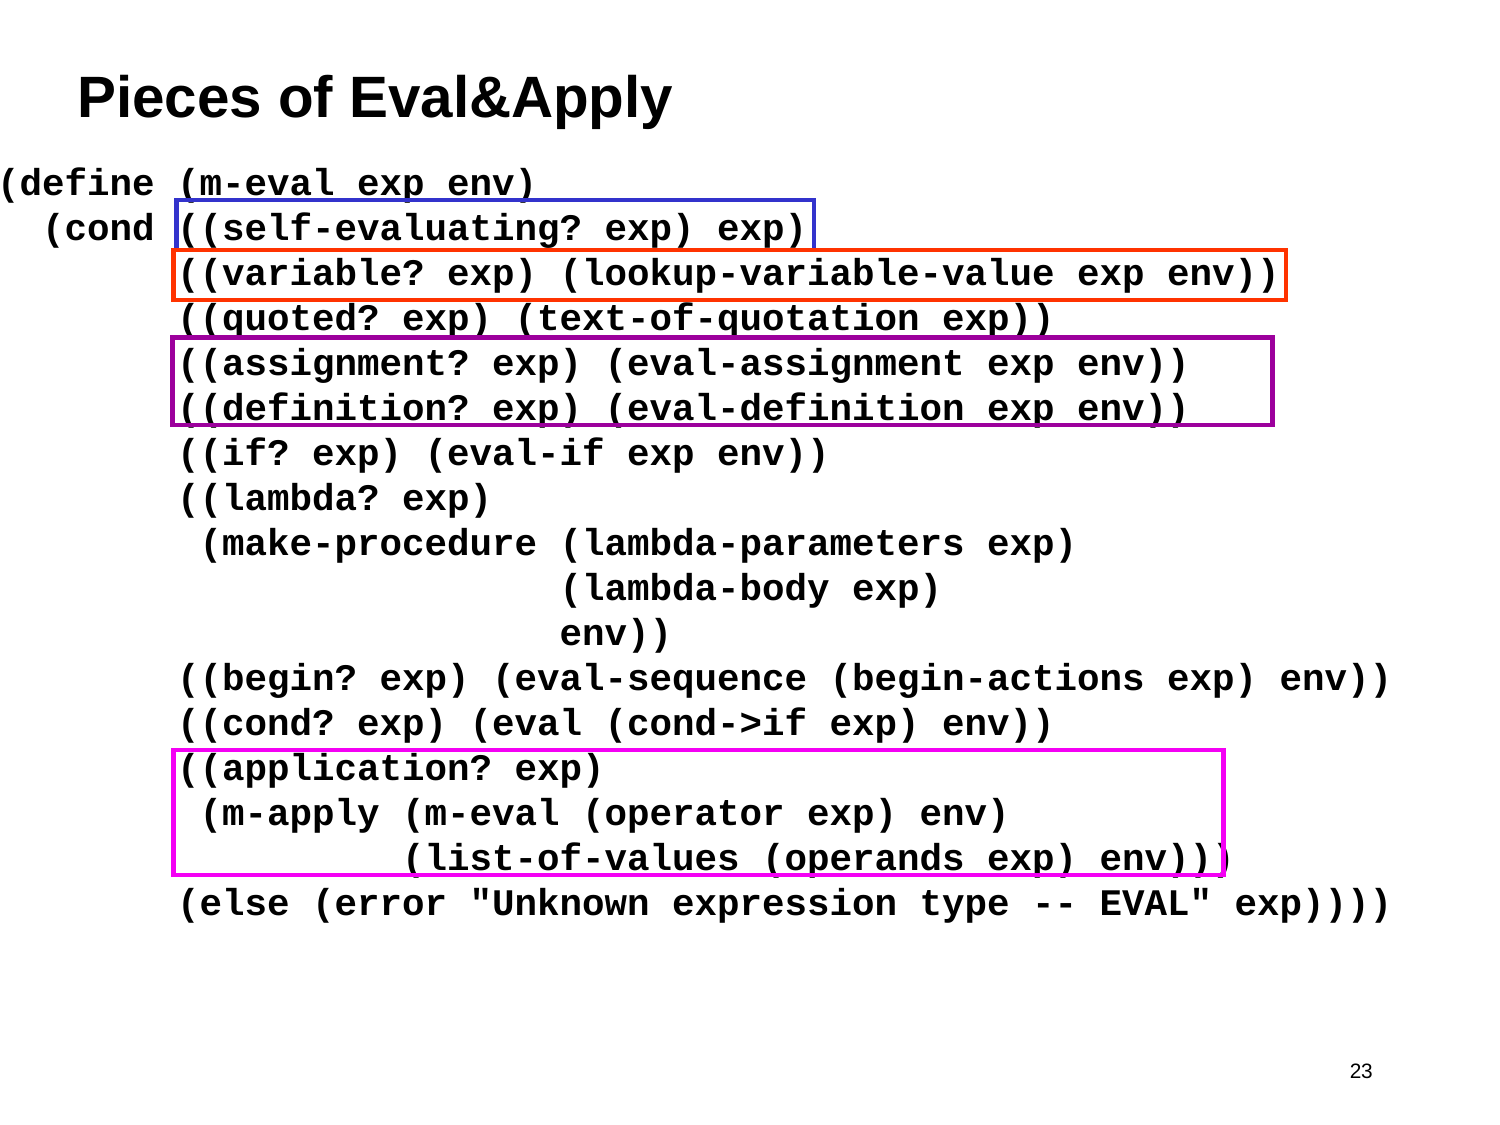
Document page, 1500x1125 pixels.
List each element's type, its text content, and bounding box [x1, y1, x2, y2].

text_box <number> [1025, 1049, 1388, 1101]
text_box Pieces of Eval&Apply [62, 24, 1338, 149]
text_box (define (m-eval exp env) (cond ((self-evaluating? exp) exp) ((variable? exp) (lookup-variable-value exp env)) ((quoted? exp) (text-of-quotation exp)) ((assignment? exp) (eval-assignment exp env)) ((definition? exp) (eval-definition exp env)) ((if? exp) (eval-if exp env)) ((lambda? exp) (make-procedure (lambda-parameters exp) (lambda-body exp) env)) ((begin? exp) (eval-sequence (begin-actions exp) env)) ((cond? exp) (eval (cond->if exp) env)) ((application? exp) (m-apply (m-eval (operator exp) env) (list-of-values (operands exp) env))) (else (error "Unknown expression type -- EVAL" exp)))) [0, 149, 1408, 931]
